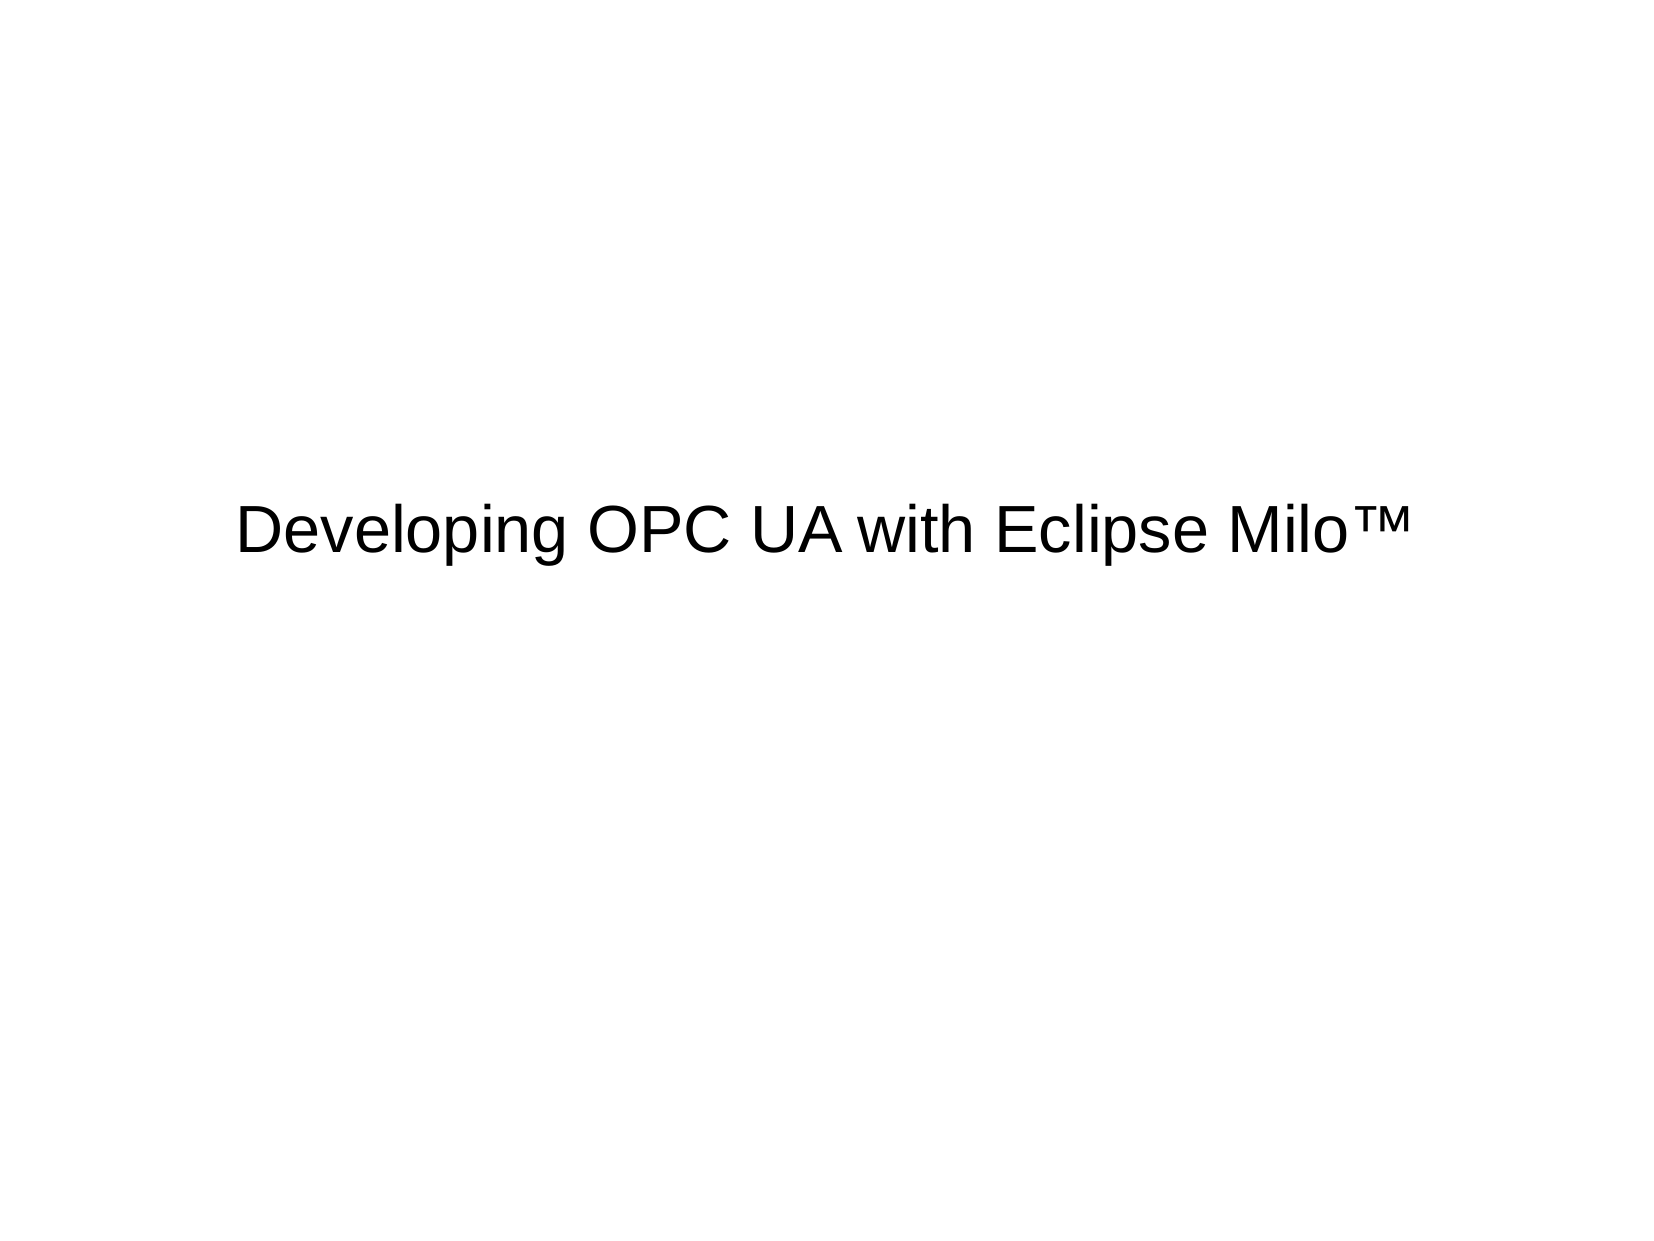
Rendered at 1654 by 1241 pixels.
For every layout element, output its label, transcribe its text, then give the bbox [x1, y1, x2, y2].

subtitle Developing OPC UA with Eclipse Milo™ [82, 49, 1571, 1010]
